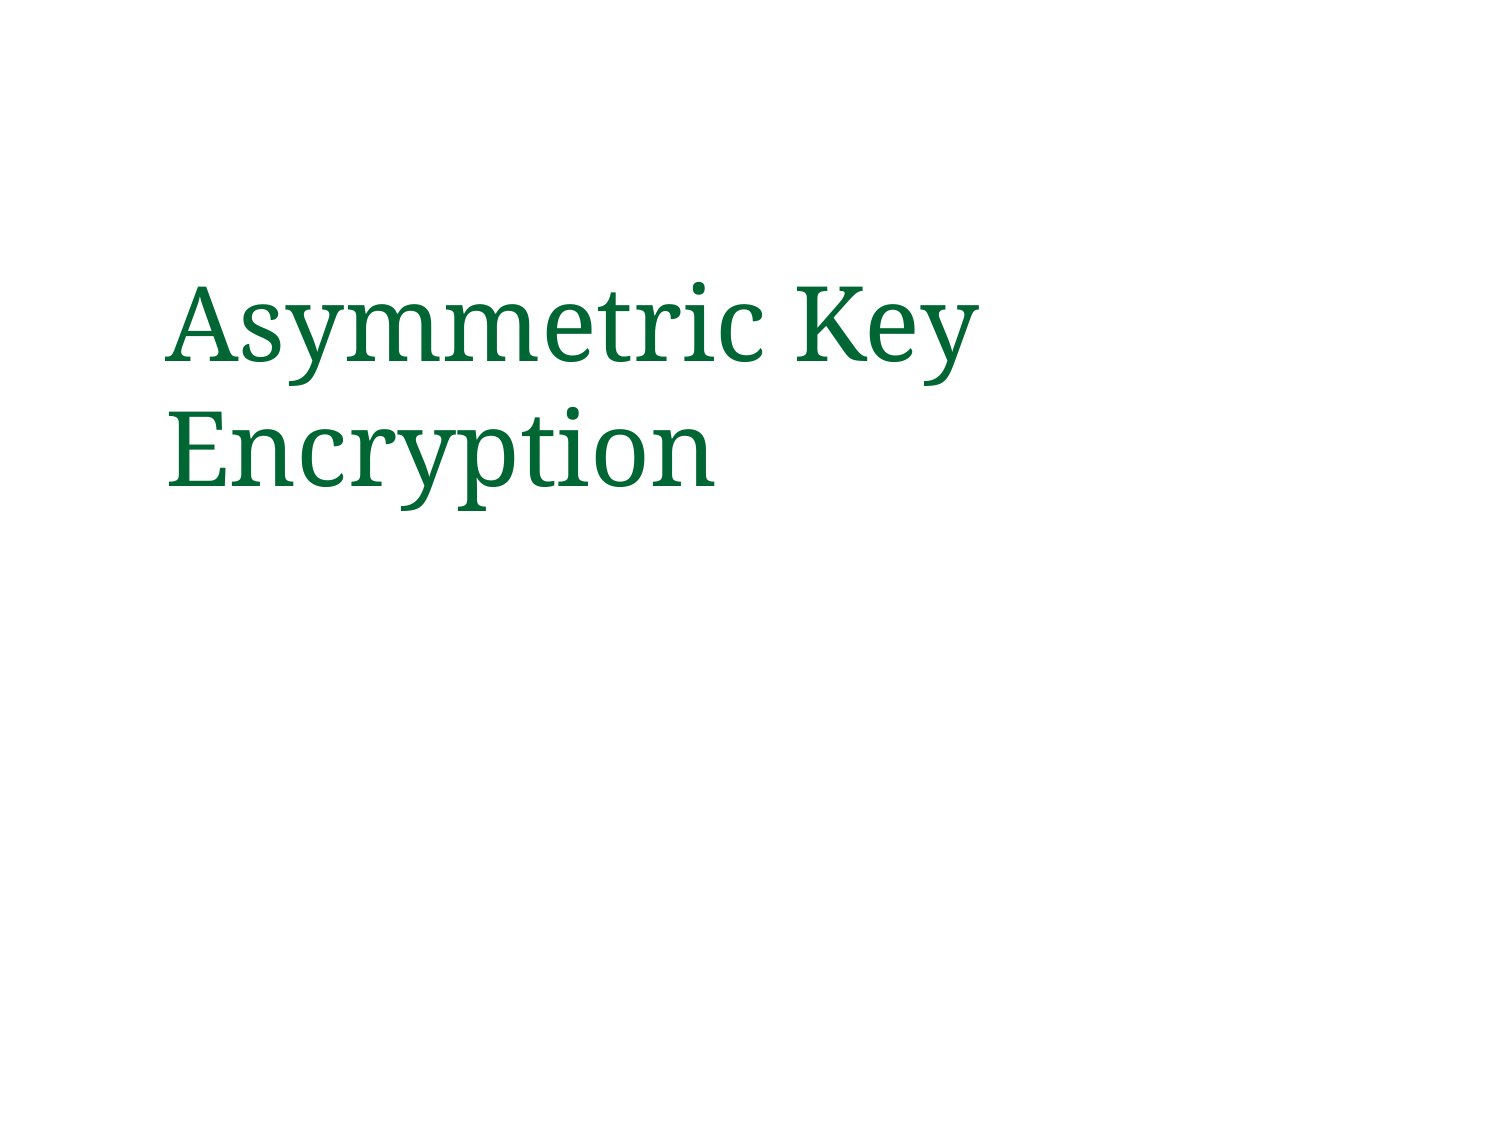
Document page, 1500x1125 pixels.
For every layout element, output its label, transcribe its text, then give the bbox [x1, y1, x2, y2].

title Asymmetric Key Encryption [150, 249, 1401, 538]
